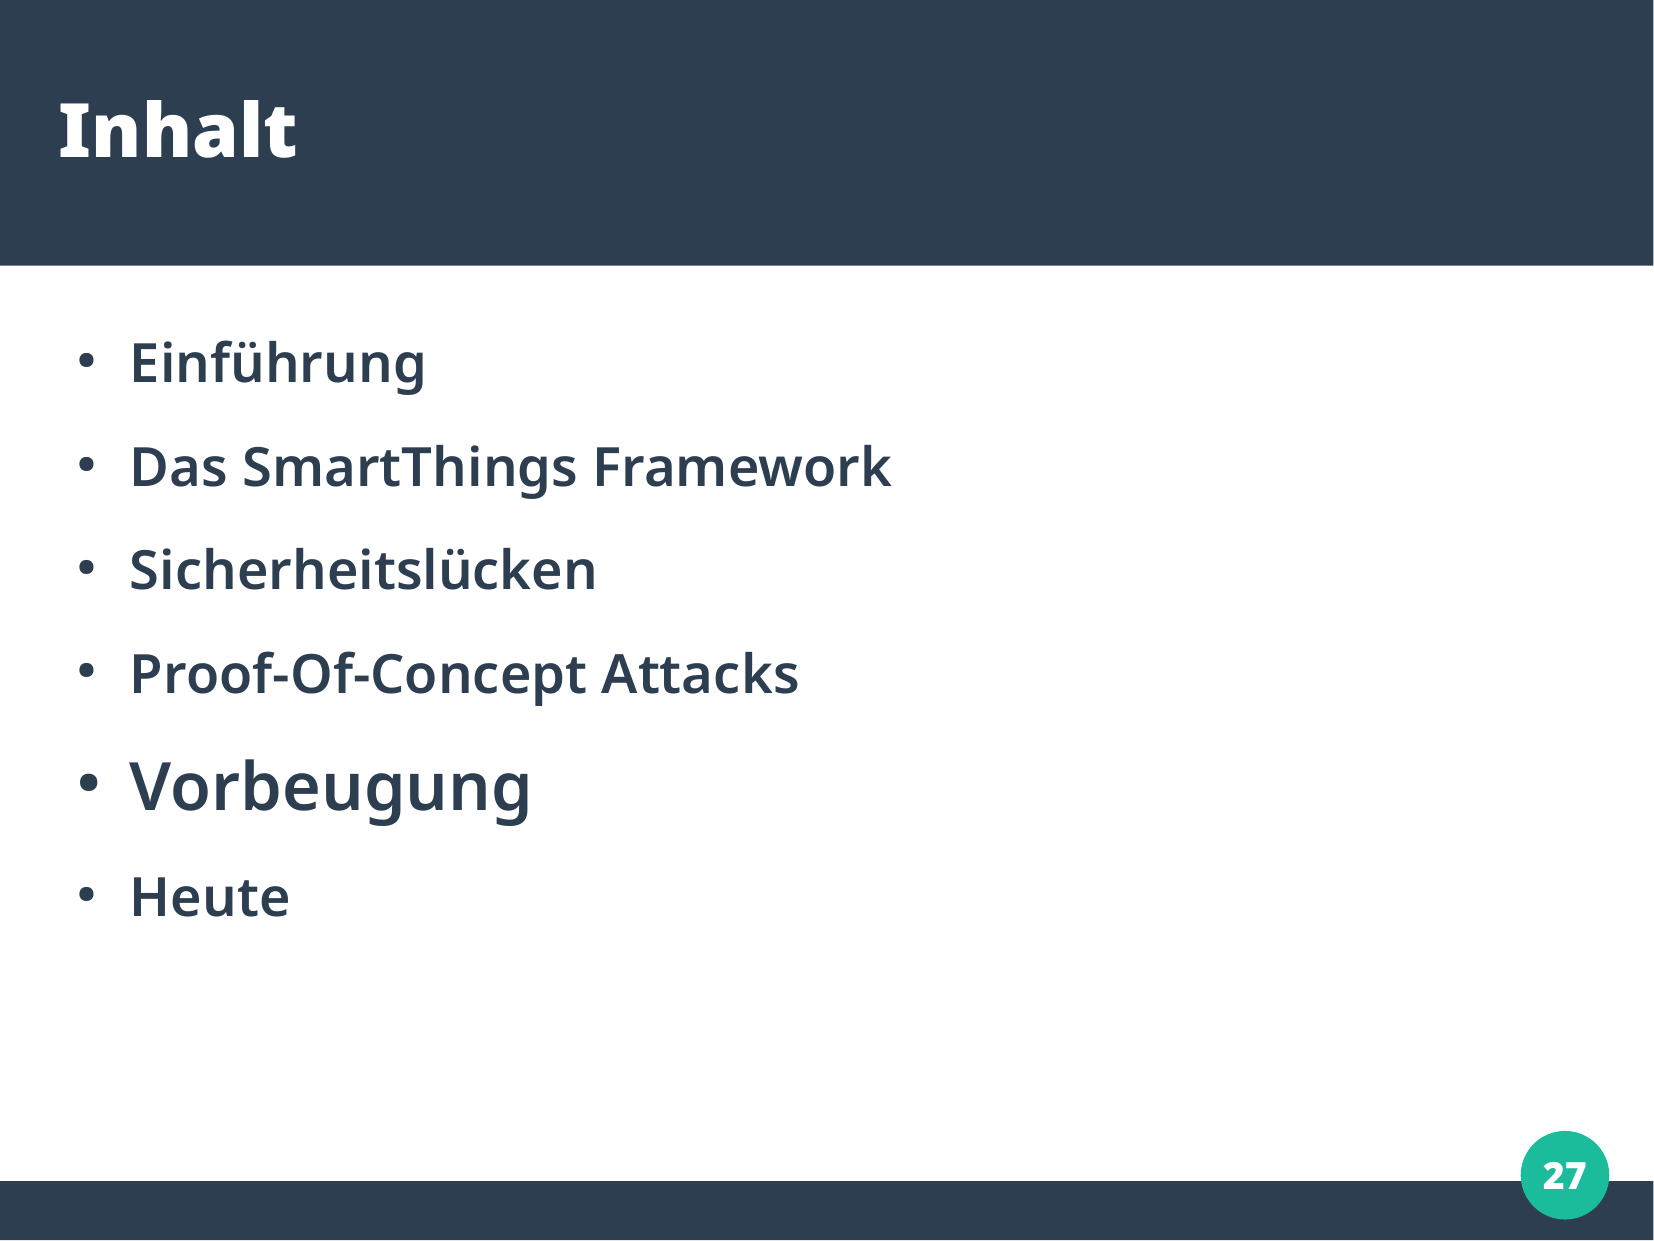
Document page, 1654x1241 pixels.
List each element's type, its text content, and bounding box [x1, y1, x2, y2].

title Inhalt [59, 49, 1595, 207]
list Einführung Das SmartThings Framework Sicherheitslücken Proof-Of-Concept Attacks Vorbeugung Heute [59, 324, 1595, 1152]
